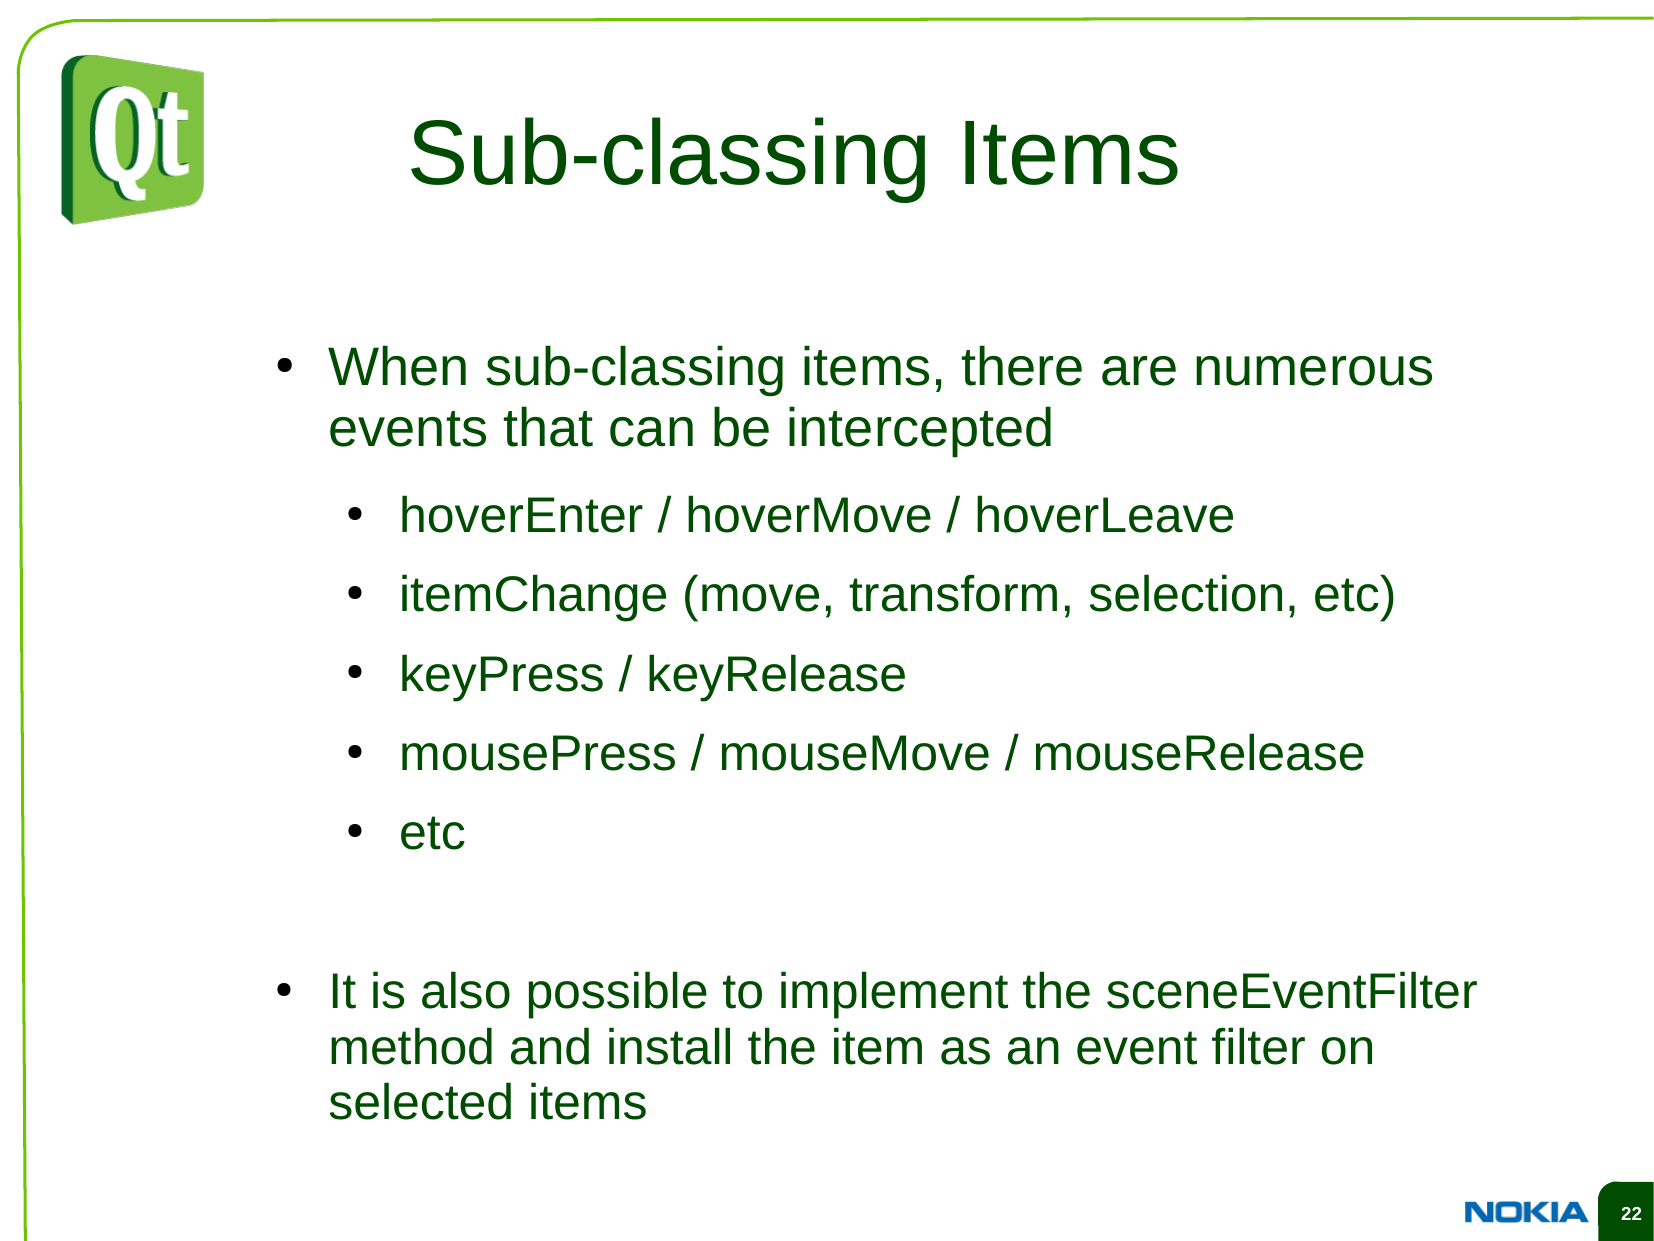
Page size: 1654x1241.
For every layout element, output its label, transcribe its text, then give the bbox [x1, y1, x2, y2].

title Sub-classing Items [257, 56, 1333, 250]
list When sub-classing items, there are numerous events that can be intercepted hoverEnter / hoverMove / hoverLeave itemChange (move, transform, selection, etc) keyPress / keyRelease mousePress / mouseMove / mouseRelease etc It is also possible to implement the sceneEventFilter method and install the item as an event filter on selected items [257, 336, 1577, 1131]
picture [61, 55, 204, 225]
picture [1465, 1201, 1589, 1223]
